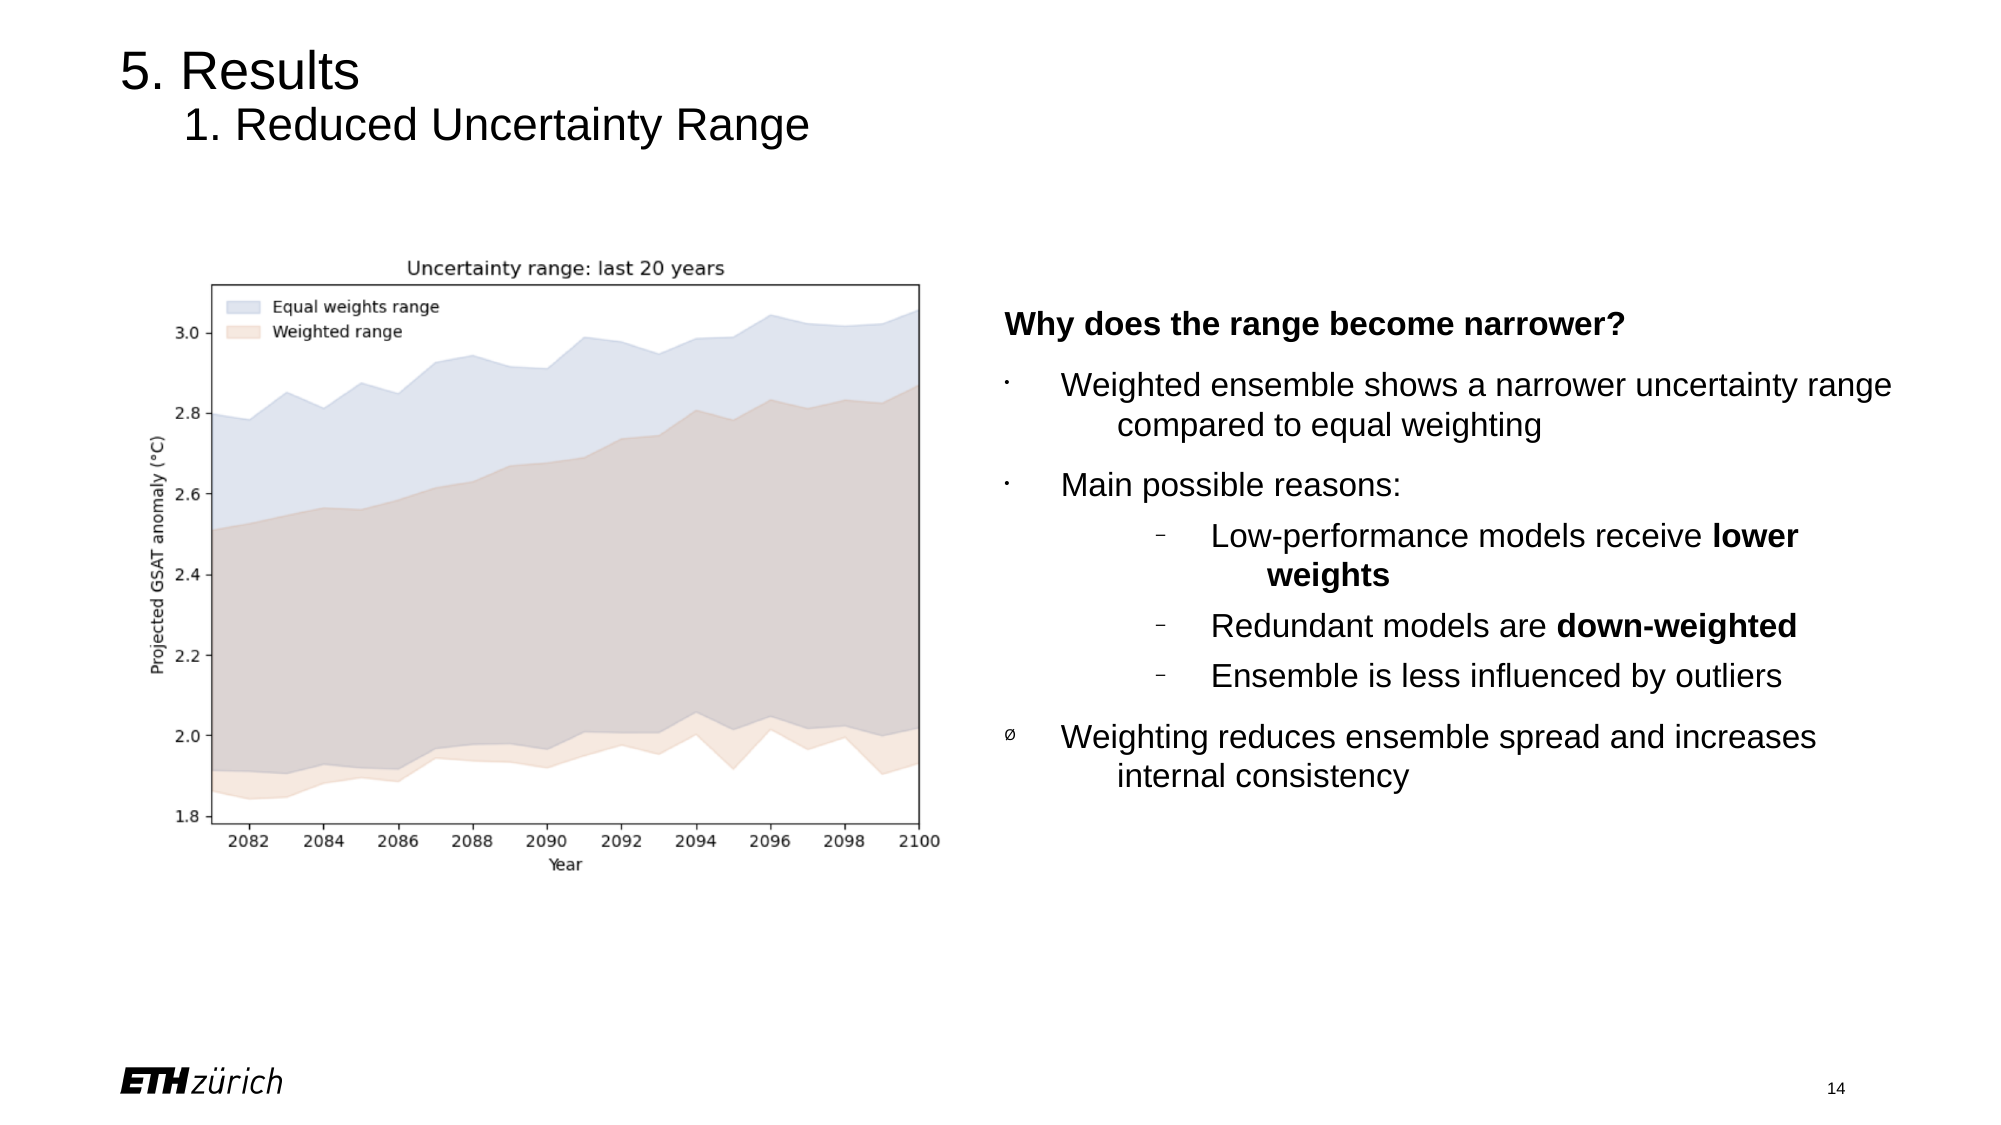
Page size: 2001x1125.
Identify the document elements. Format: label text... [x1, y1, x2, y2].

picture [120, 246, 967, 879]
title 5. Results 1. Reduced Uncertainty Range [120, 42, 1880, 191]
list Why does the range become narrower? Weighted ensemble shows a narrower uncertainty range compared to equal weighting Main possible reasons: Low-performance models receive lower weights Redundant models are down-weighted Ensemble is less influenced by outliers Weighting reduces ensemble spread and increases internal consistency [966, 302, 1920, 1070]
slide_number 14 [1827, 1069, 1880, 1106]
